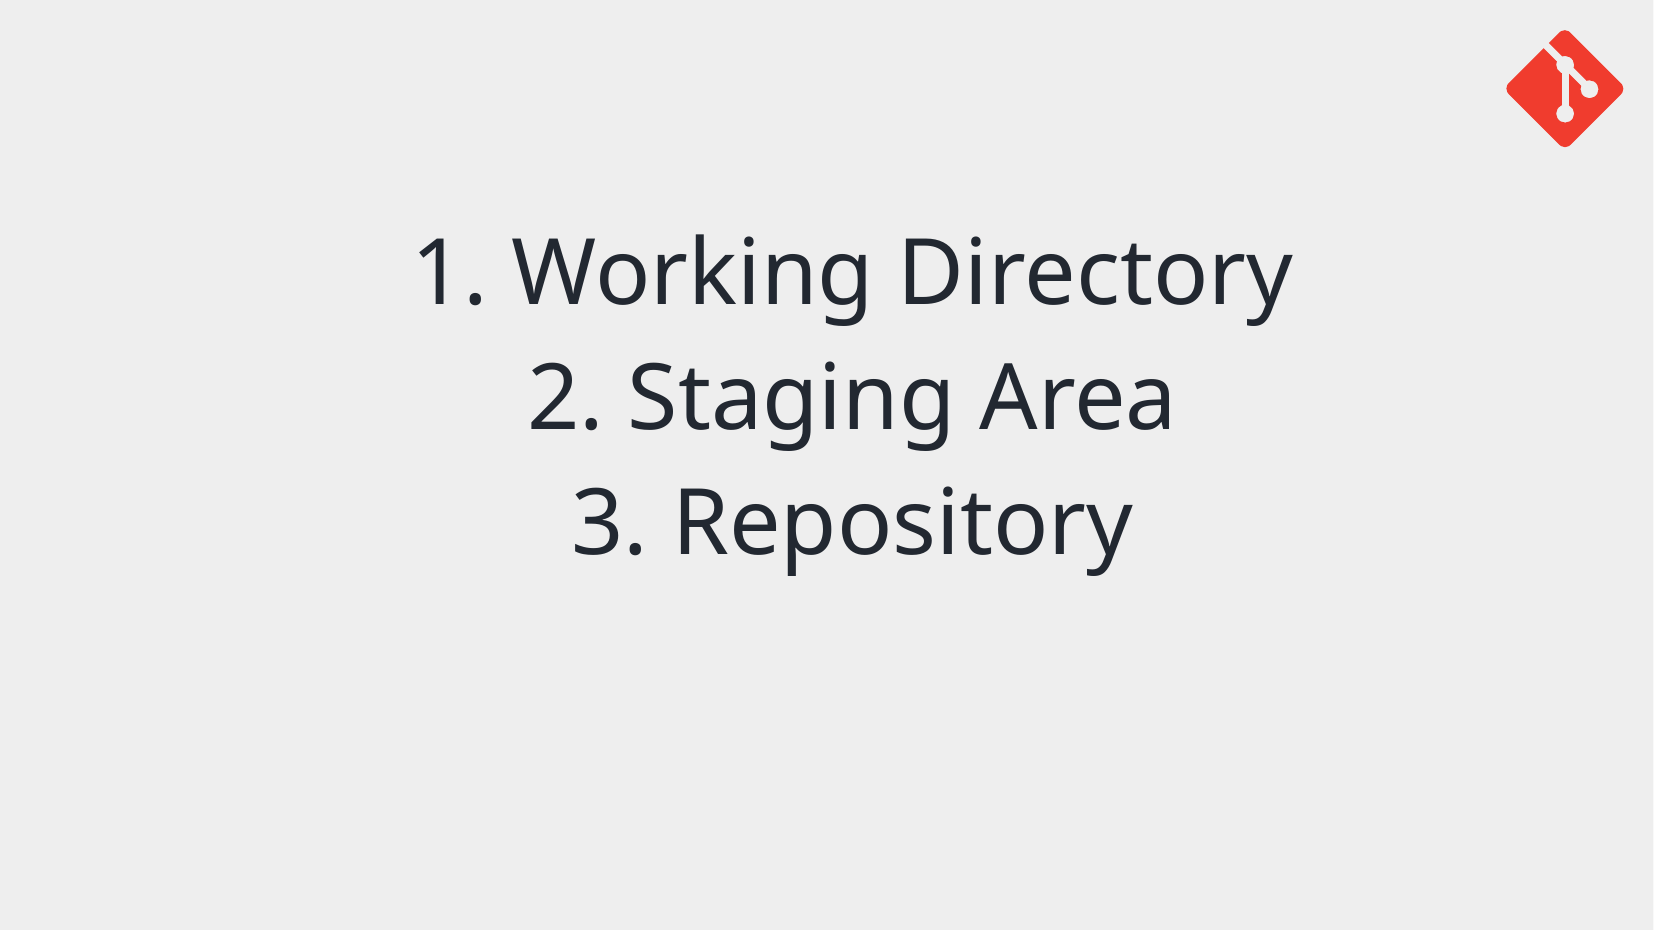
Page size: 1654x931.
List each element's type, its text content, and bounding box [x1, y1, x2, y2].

picture [1505, 29, 1625, 148]
title 1. Working Directory 2. Staging Area 3. Repository [169, 116, 1536, 798]
